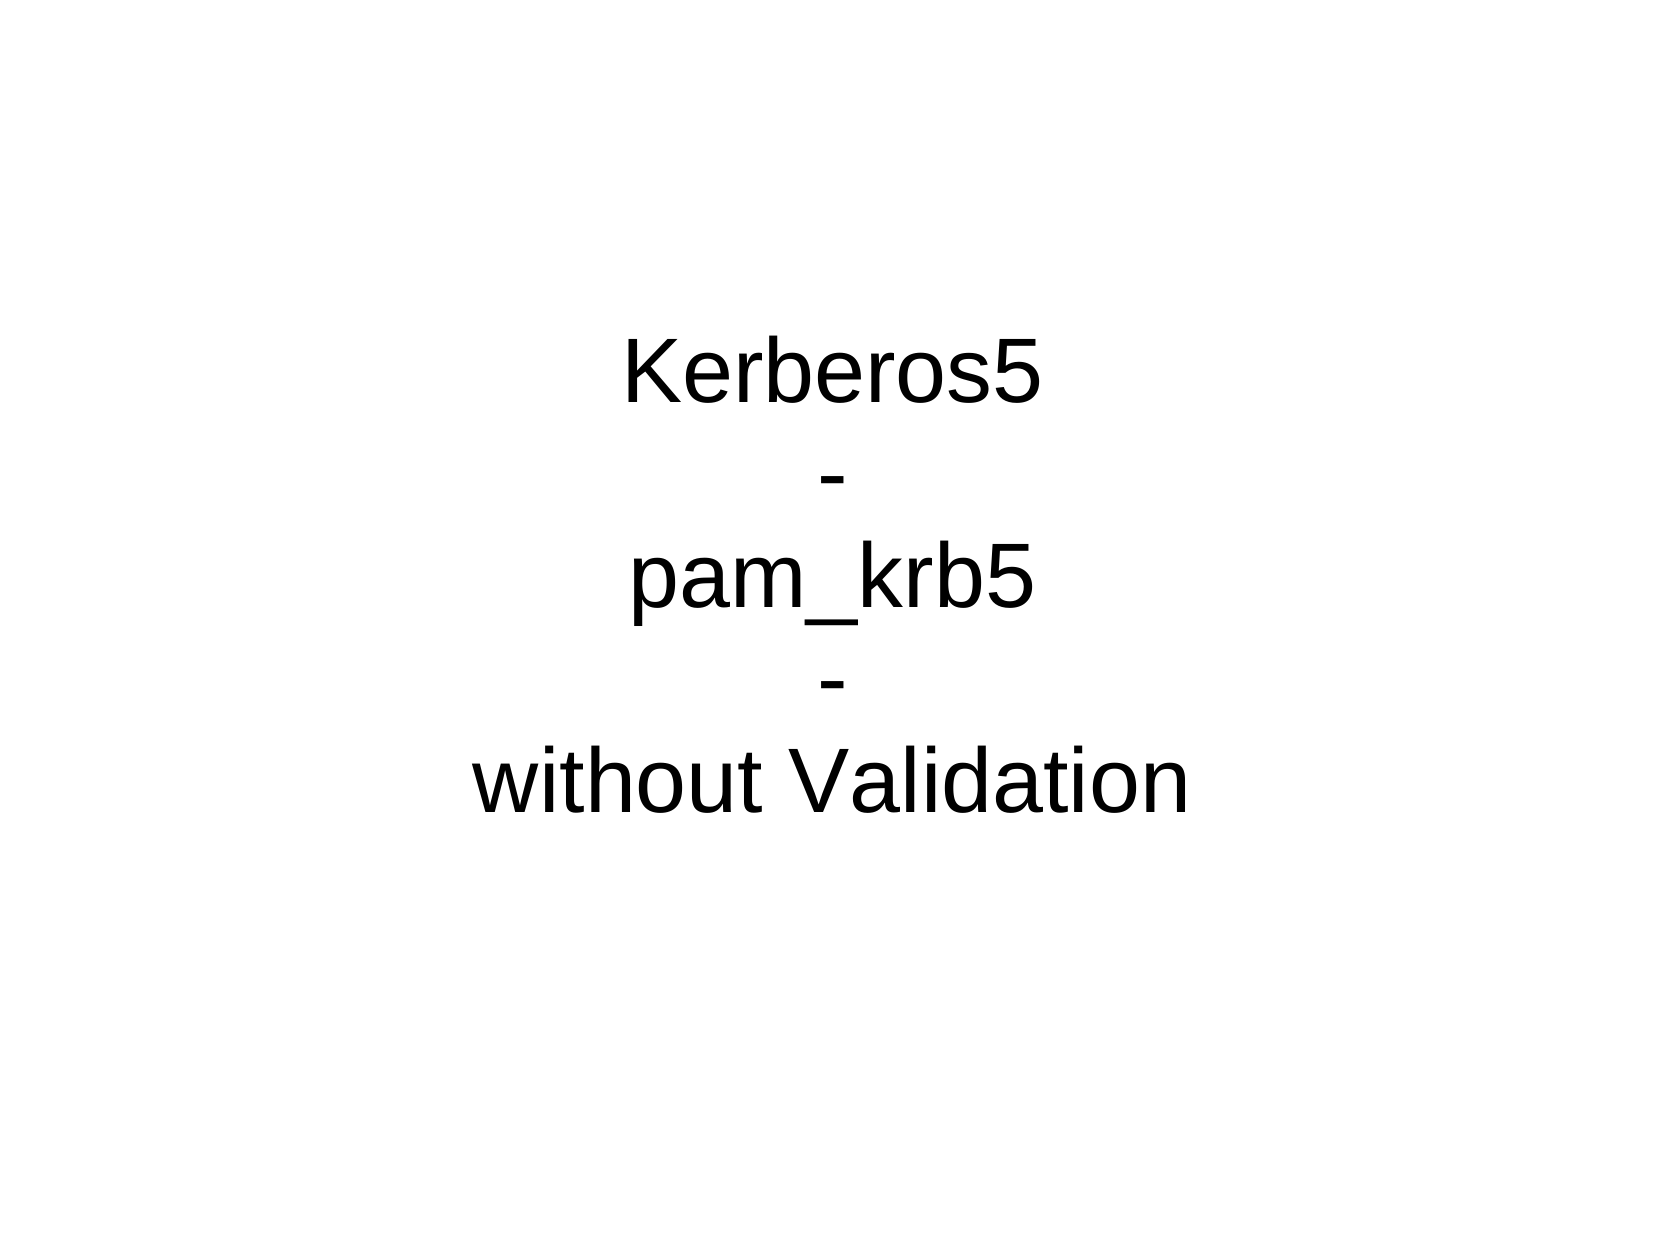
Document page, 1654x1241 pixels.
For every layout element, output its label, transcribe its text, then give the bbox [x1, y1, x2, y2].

title Kerberos5 - pam_krb5 - without Validation [88, 319, 1577, 832]
